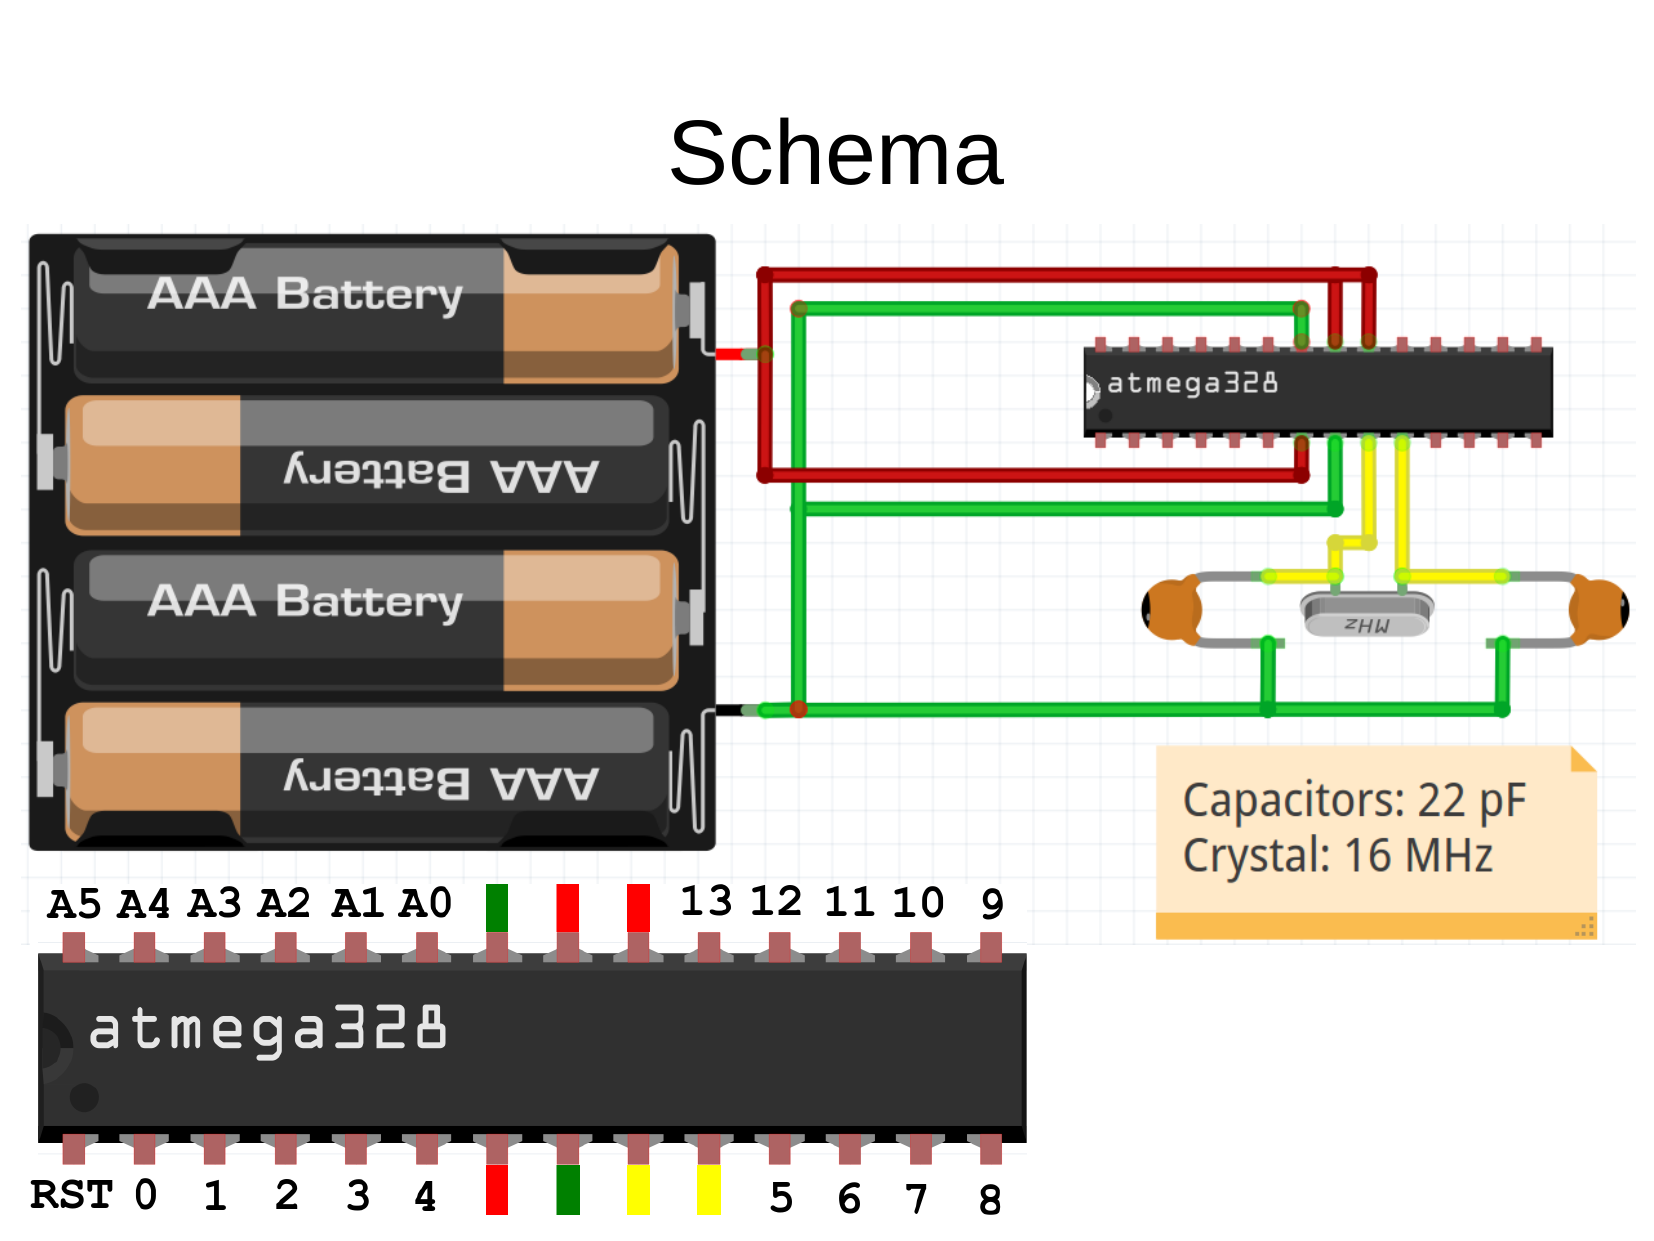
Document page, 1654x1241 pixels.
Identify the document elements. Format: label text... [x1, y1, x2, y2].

title Schema [82, 49, 1591, 224]
picture [21, 224, 1636, 1216]
